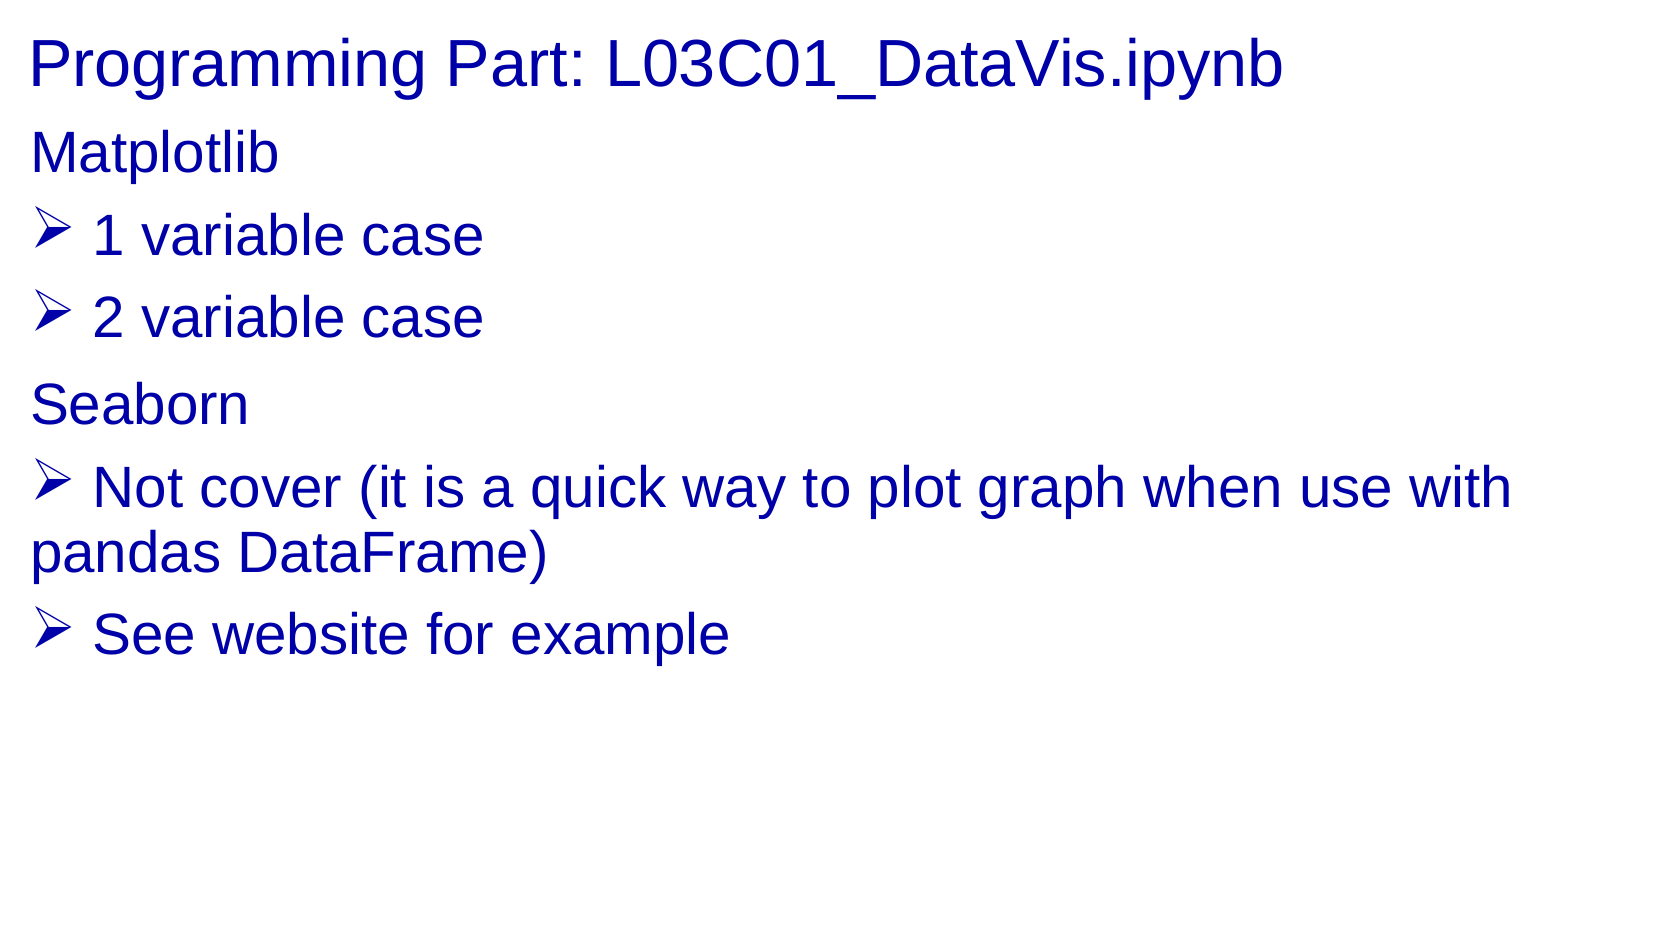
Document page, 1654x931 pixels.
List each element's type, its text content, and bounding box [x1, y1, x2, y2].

list Matplotlib 1 variable case 2 variable case Seaborn Not cover (it is a quick way to plot graph when use with pandas DataFrame) See website for example [30, 120, 1645, 916]
title Programming Part: L03C01_DataVis.ipynb [28, 21, 1626, 106]
